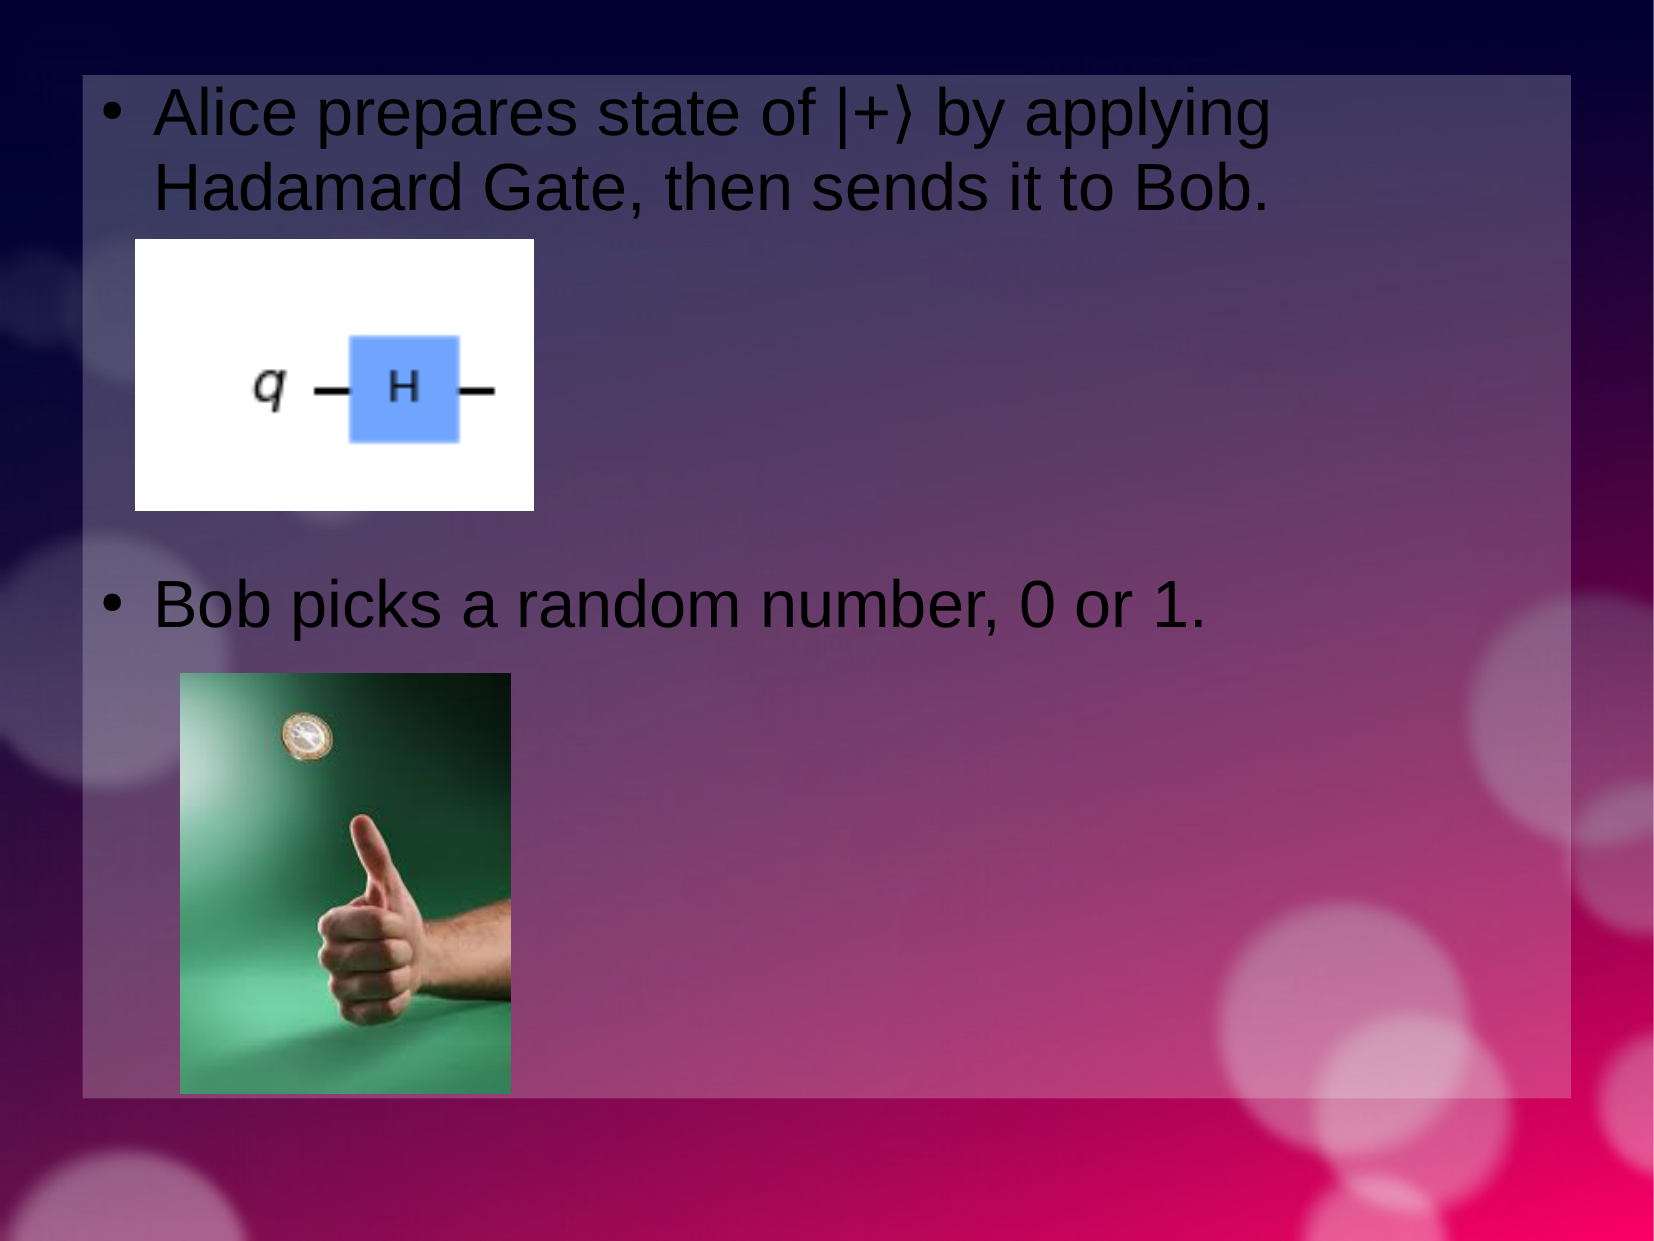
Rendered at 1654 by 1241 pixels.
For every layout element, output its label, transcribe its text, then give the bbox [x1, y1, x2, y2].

picture [0, 0, 1654, 1241]
list Alice prepares state of |+⟩ by applying Hadamard Gate, then sends it to Bob. Bob picks a random number, 0 or 1. [82, 75, 1571, 1099]
